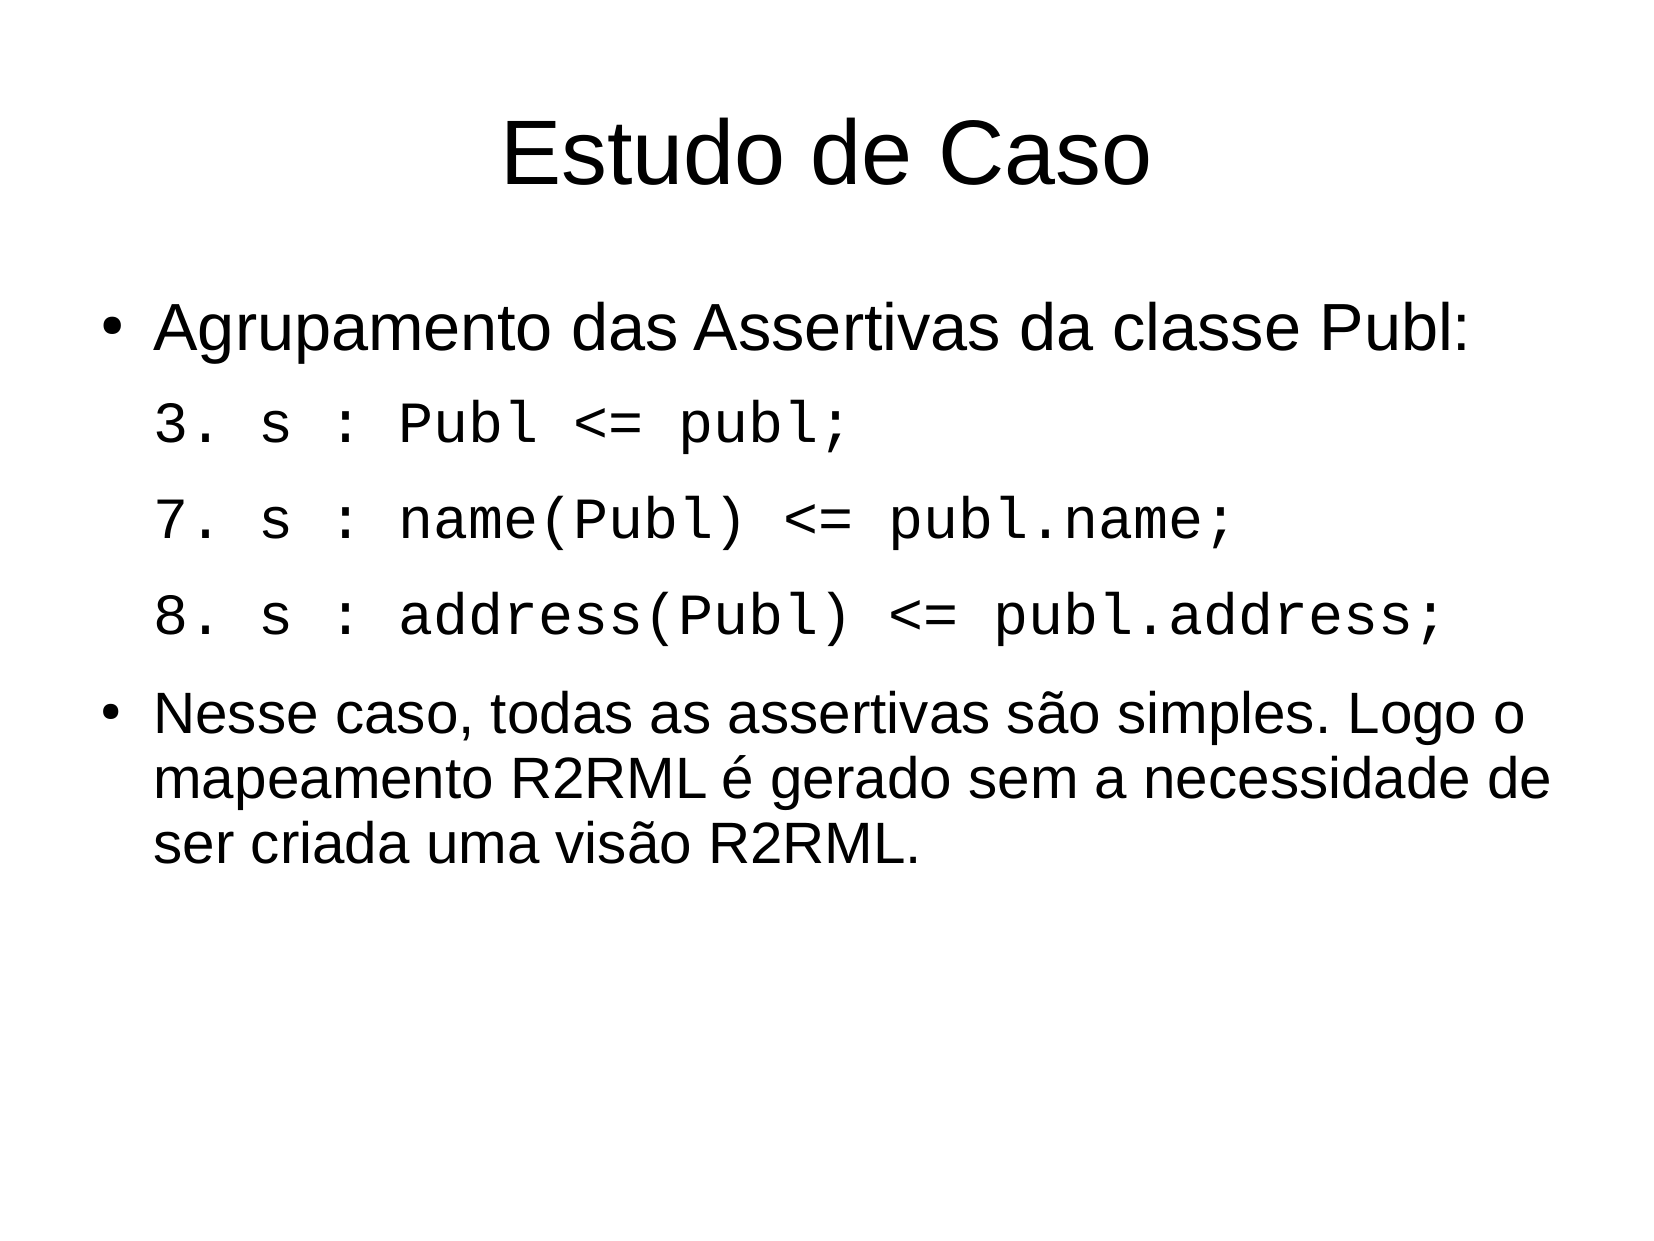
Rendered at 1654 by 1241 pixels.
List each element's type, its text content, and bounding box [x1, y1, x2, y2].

title Estudo de Caso [82, 49, 1571, 257]
list Agrupamento das Assertivas da classe Publ: 3. s : Publ <= publ; 7. s : name(Publ) <= publ.name; 8. s : address(Publ) <= publ.address; Nesse caso, todas as assertivas são simples. Logo o mapeamento R2RML é gerado sem a necessidade de ser criada uma visão R2RML. [82, 290, 1571, 1109]
